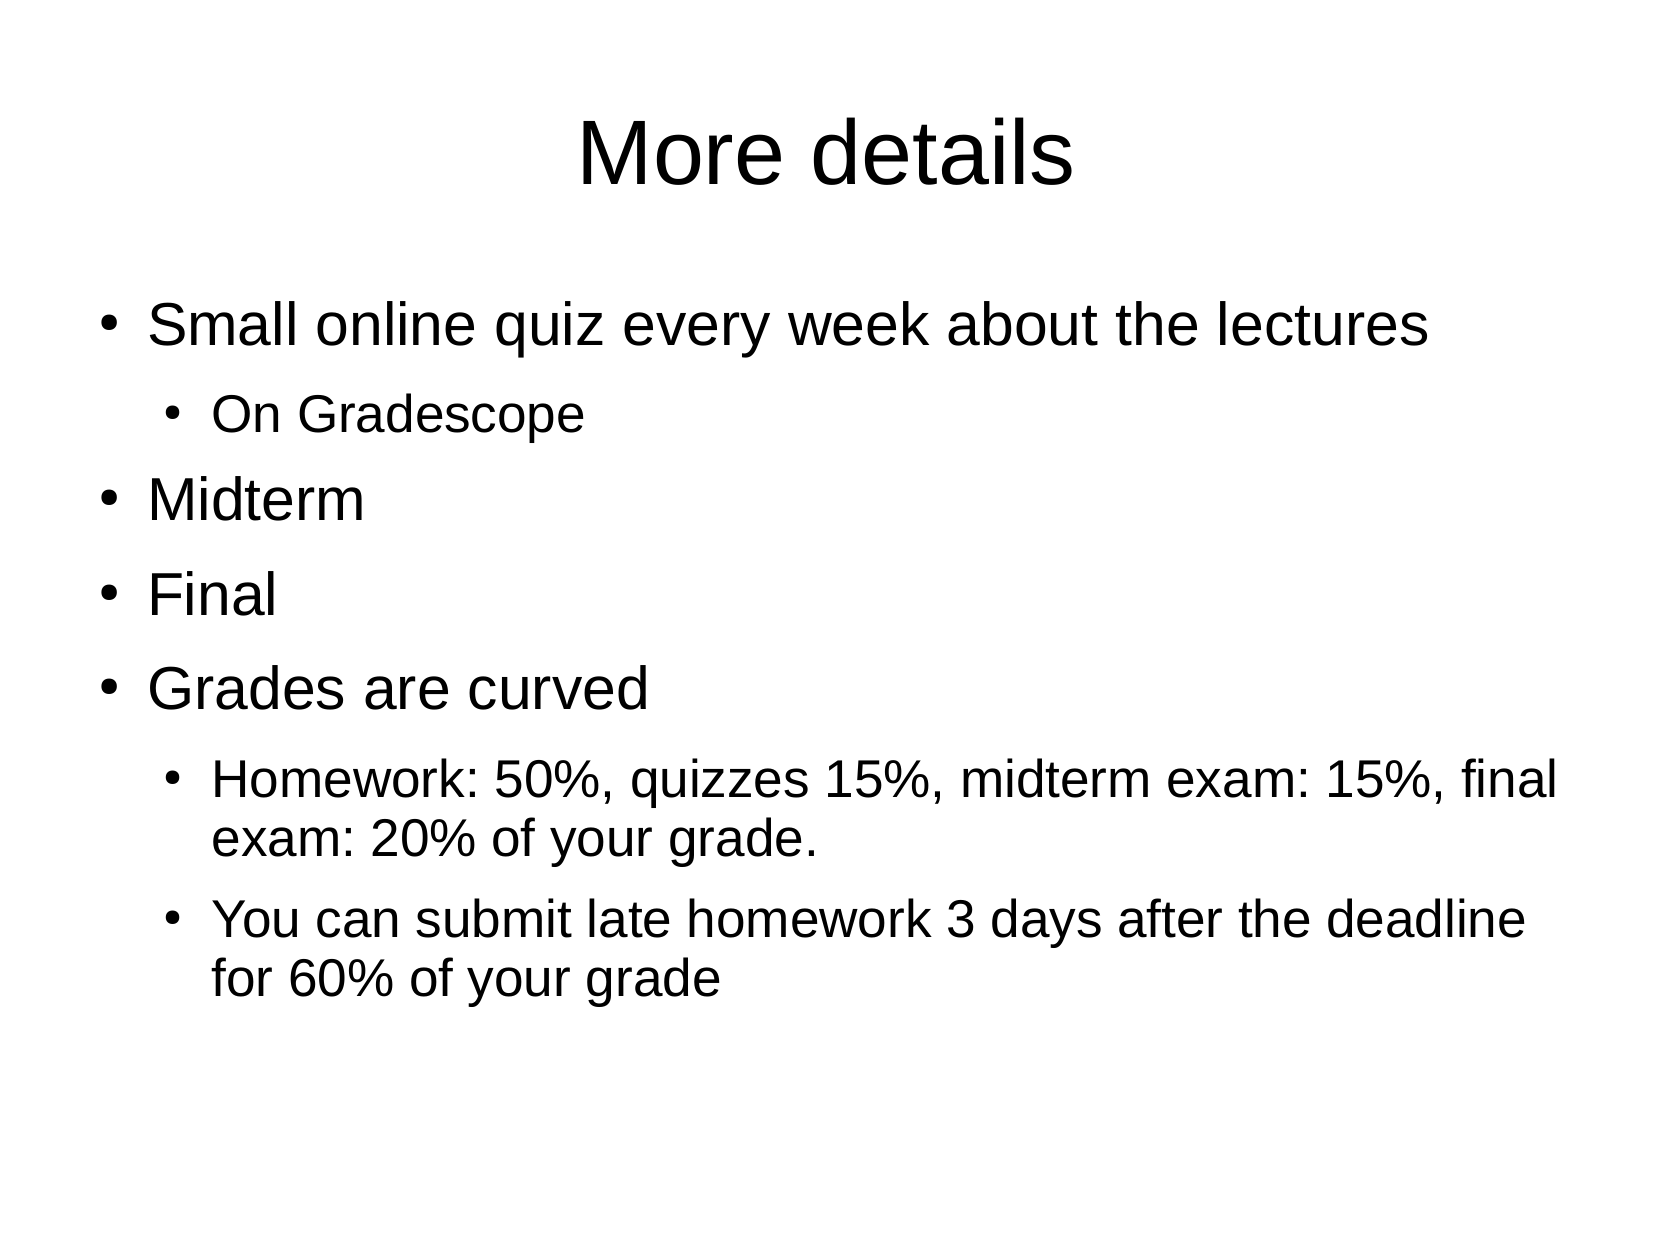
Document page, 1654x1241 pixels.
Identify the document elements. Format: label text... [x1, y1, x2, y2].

title More details [82, 49, 1571, 257]
list Small online quiz every week about the lectures On Gradescope Midterm Final Grades are curved Homework: 50%, quizzes 15%, midterm exam: 15%, final exam: 20% of your grade. You can submit late homework 3 days after the deadline for 60% of your grade [82, 290, 1571, 1010]
